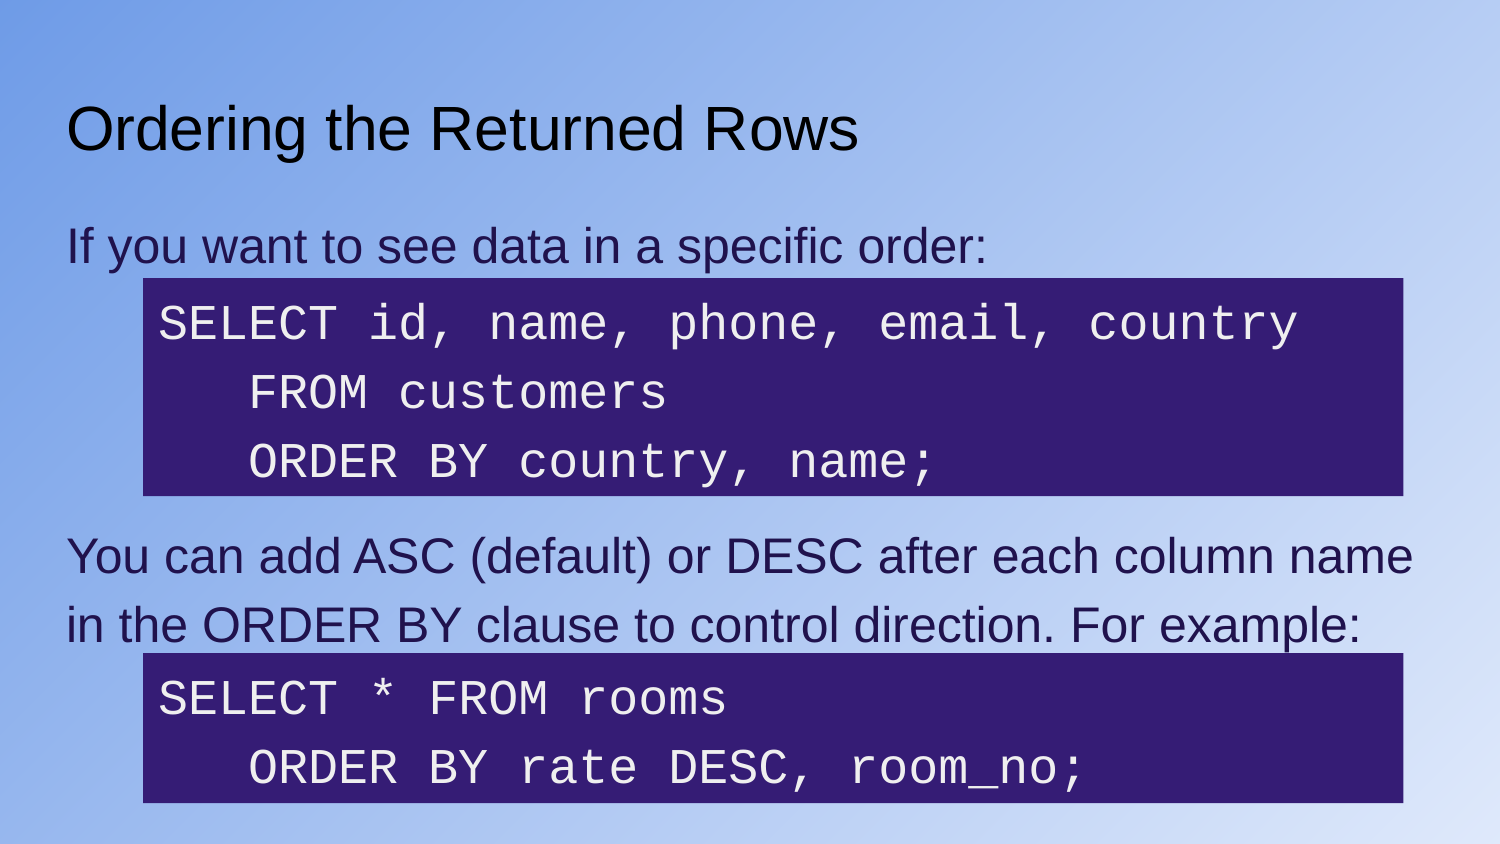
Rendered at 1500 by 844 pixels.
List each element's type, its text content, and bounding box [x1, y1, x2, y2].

text_box SELECT * FROM rooms ORDER BY rate DESC, room_no; [143, 653, 1404, 804]
text_box SELECT id, name, phone, email, country FROM customers ORDER BY country, name; [143, 278, 1404, 497]
list If you want to see data in a specific order: You can add ASC (default) or DESC after each column name in the ORDER BY clause to control direction. For example: [51, 189, 1449, 750]
title Ordering the Returned Rows [51, 72, 1449, 167]
